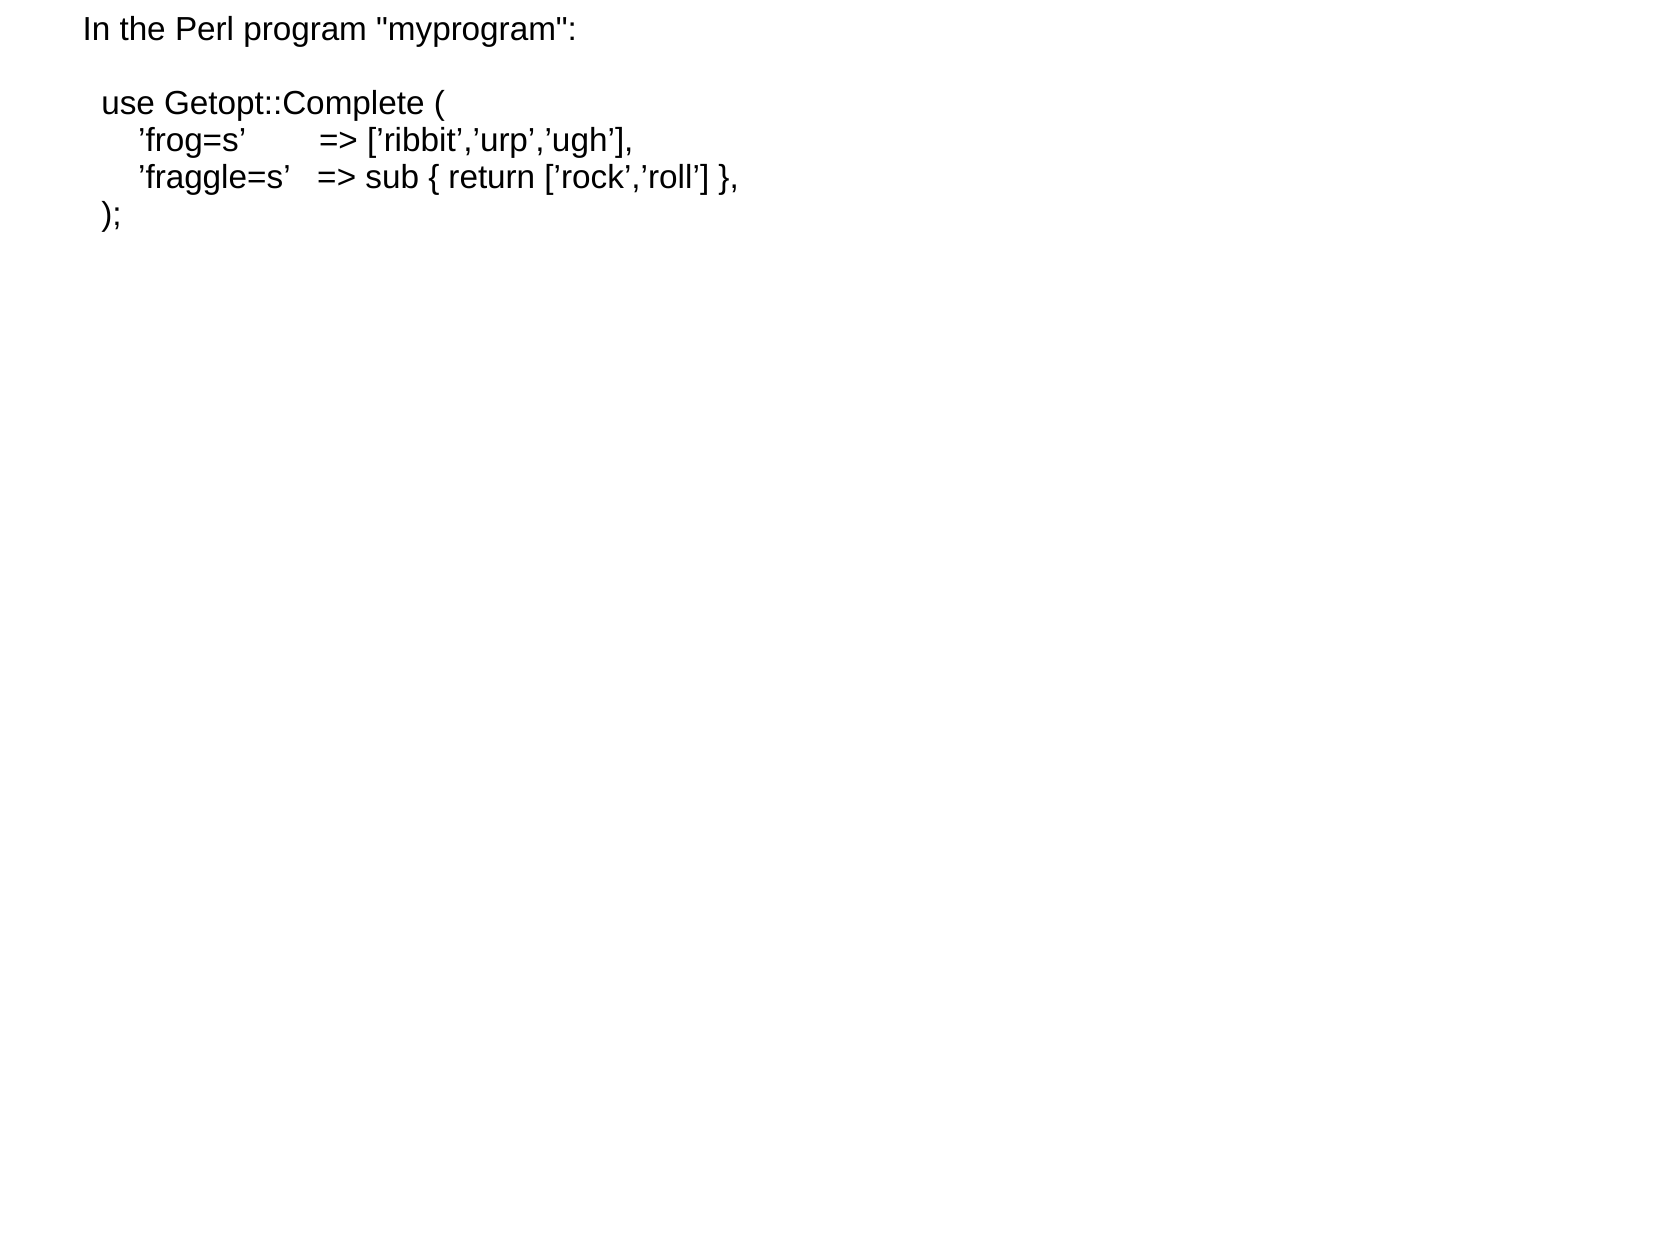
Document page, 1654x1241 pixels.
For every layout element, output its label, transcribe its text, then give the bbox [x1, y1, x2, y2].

subtitle In the Perl program "myprogram": use Getopt::Complete ( ’frog=s’ => [’ribbit’,’urp’,’ugh’], ’fraggle=s’ => sub { return [’rock’,’roll’] }, ); [82, 10, 1571, 1070]
